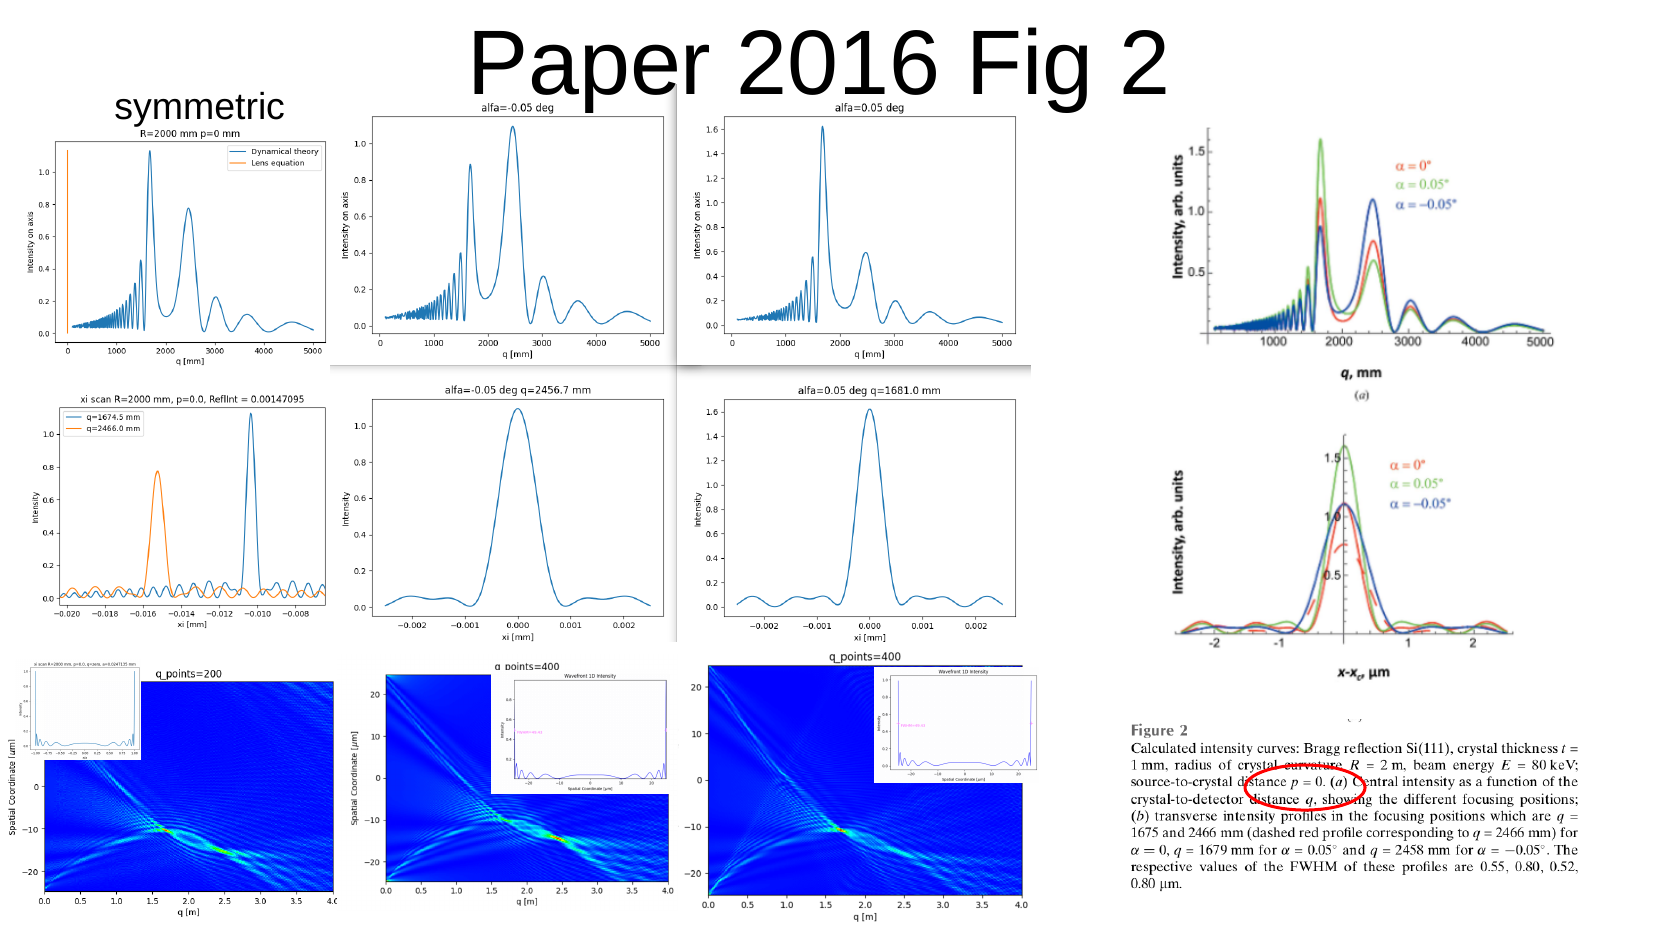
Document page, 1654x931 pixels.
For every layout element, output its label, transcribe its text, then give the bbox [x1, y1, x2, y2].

picture [4, 111, 1039, 927]
picture [1168, 105, 1576, 691]
text_box Paper 2016 Fig 2 [75, 0, 1564, 135]
text_box symmetric [99, 74, 300, 132]
picture [1125, 719, 1582, 894]
